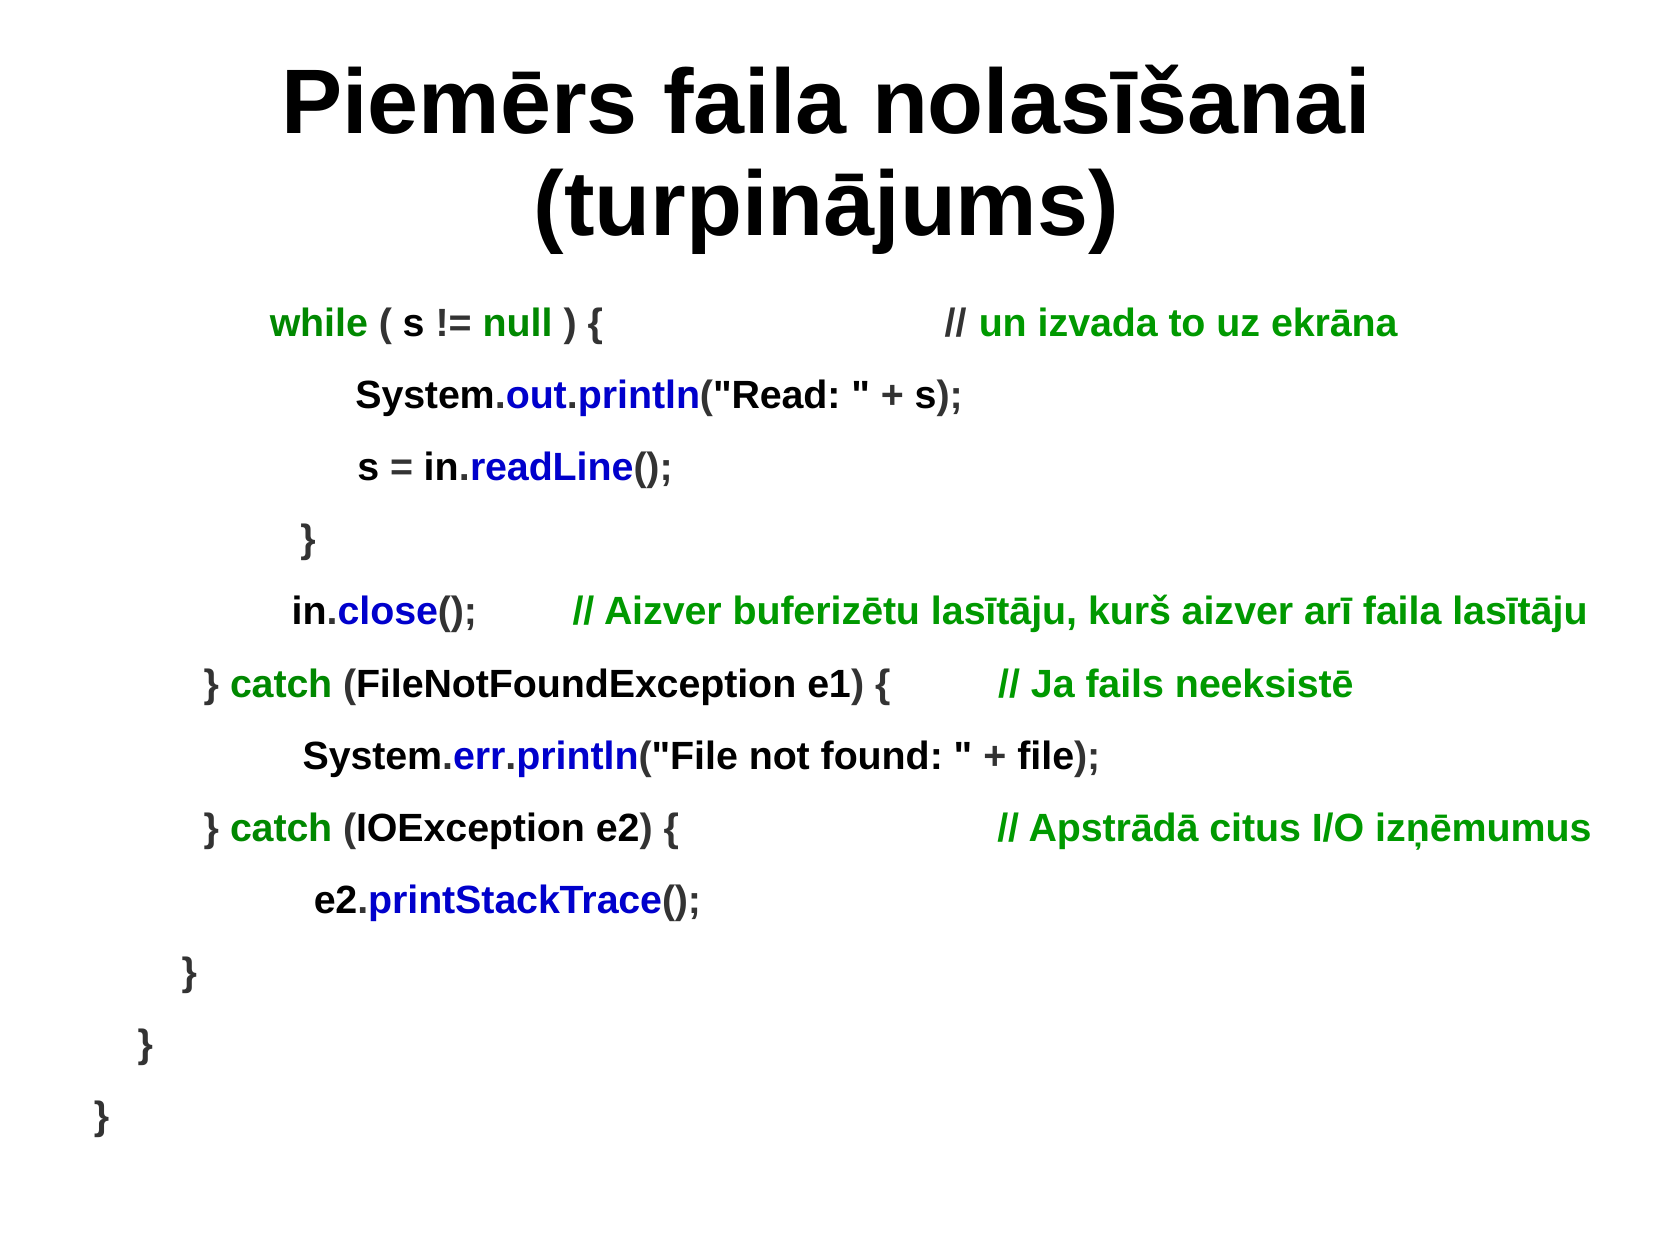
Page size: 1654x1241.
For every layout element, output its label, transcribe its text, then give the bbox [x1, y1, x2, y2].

title Piemērs faila nolasīšanai (turpinājums) [82, 49, 1571, 257]
list while ( s != null ) { // un izvada to uz ekrāna System.out.println("Read: " + s); s = in.readLine(); } in.close(); // Aizver buferizētu lasītāju, kurš aizver arī faila lasītāju } catch (FileNotFoundException e1) { // Ja fails neeksistē System.err.println("File not found: " + file); } catch (IOException e2) { // Apstrādā citus I/O izņēmumus e2.printStackTrace(); } } } [82, 290, 1607, 1182]
